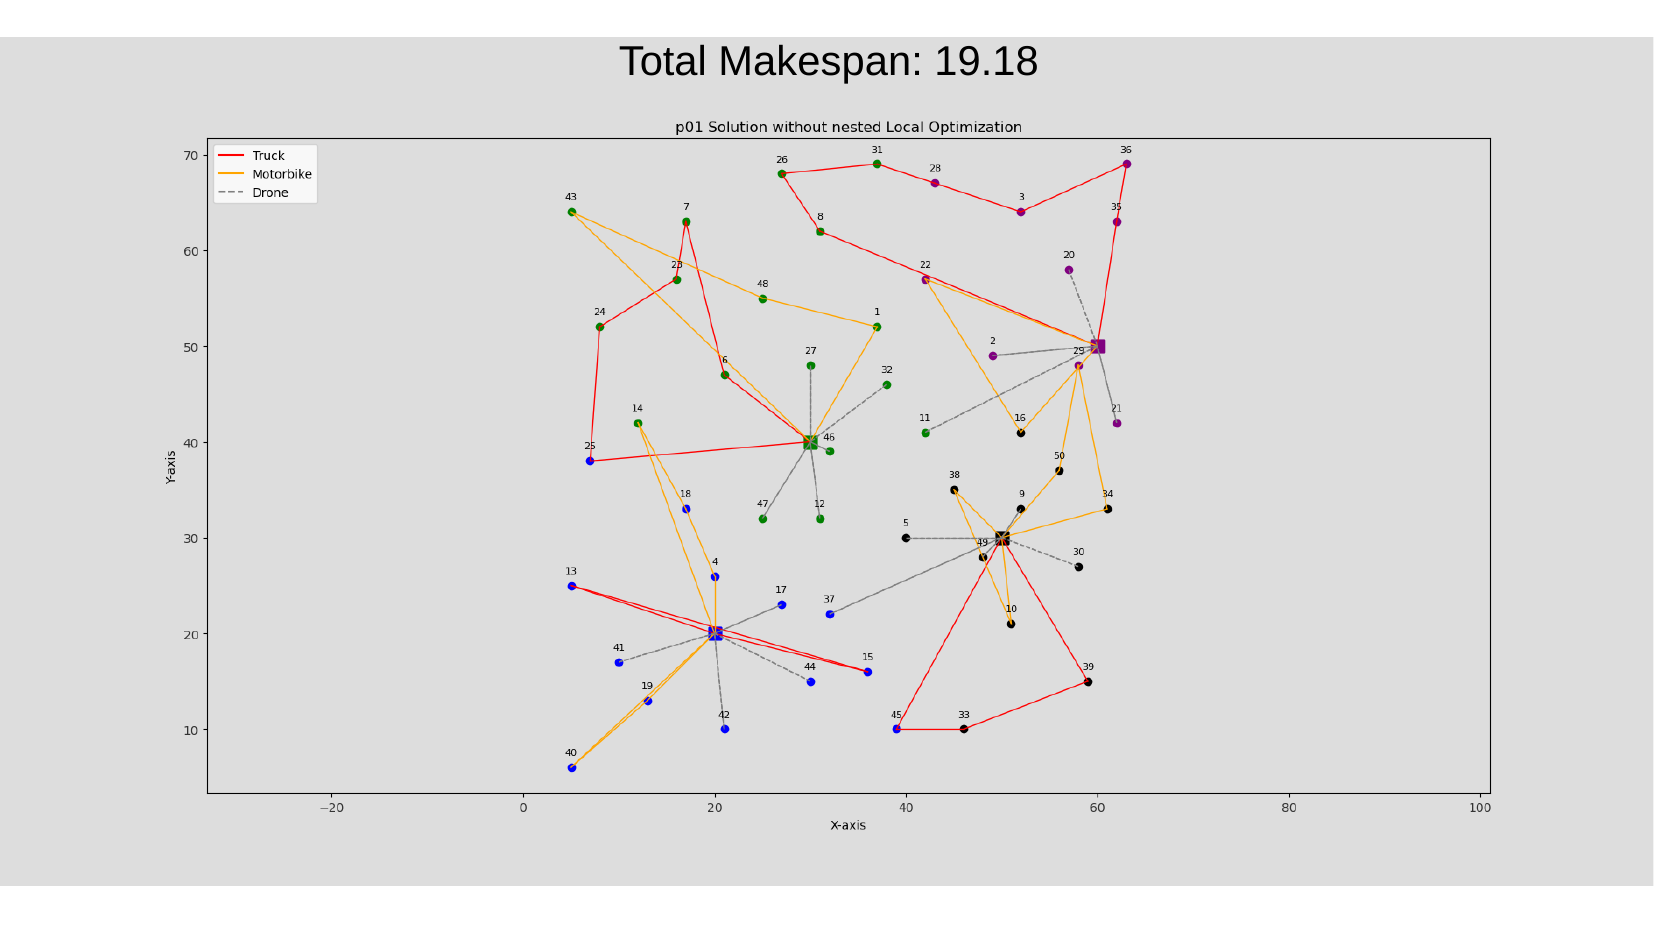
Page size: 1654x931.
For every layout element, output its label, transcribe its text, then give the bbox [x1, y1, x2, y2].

picture [0, 37, 1654, 886]
title Total Makespan: 19.18 [82, 37, 1576, 85]
